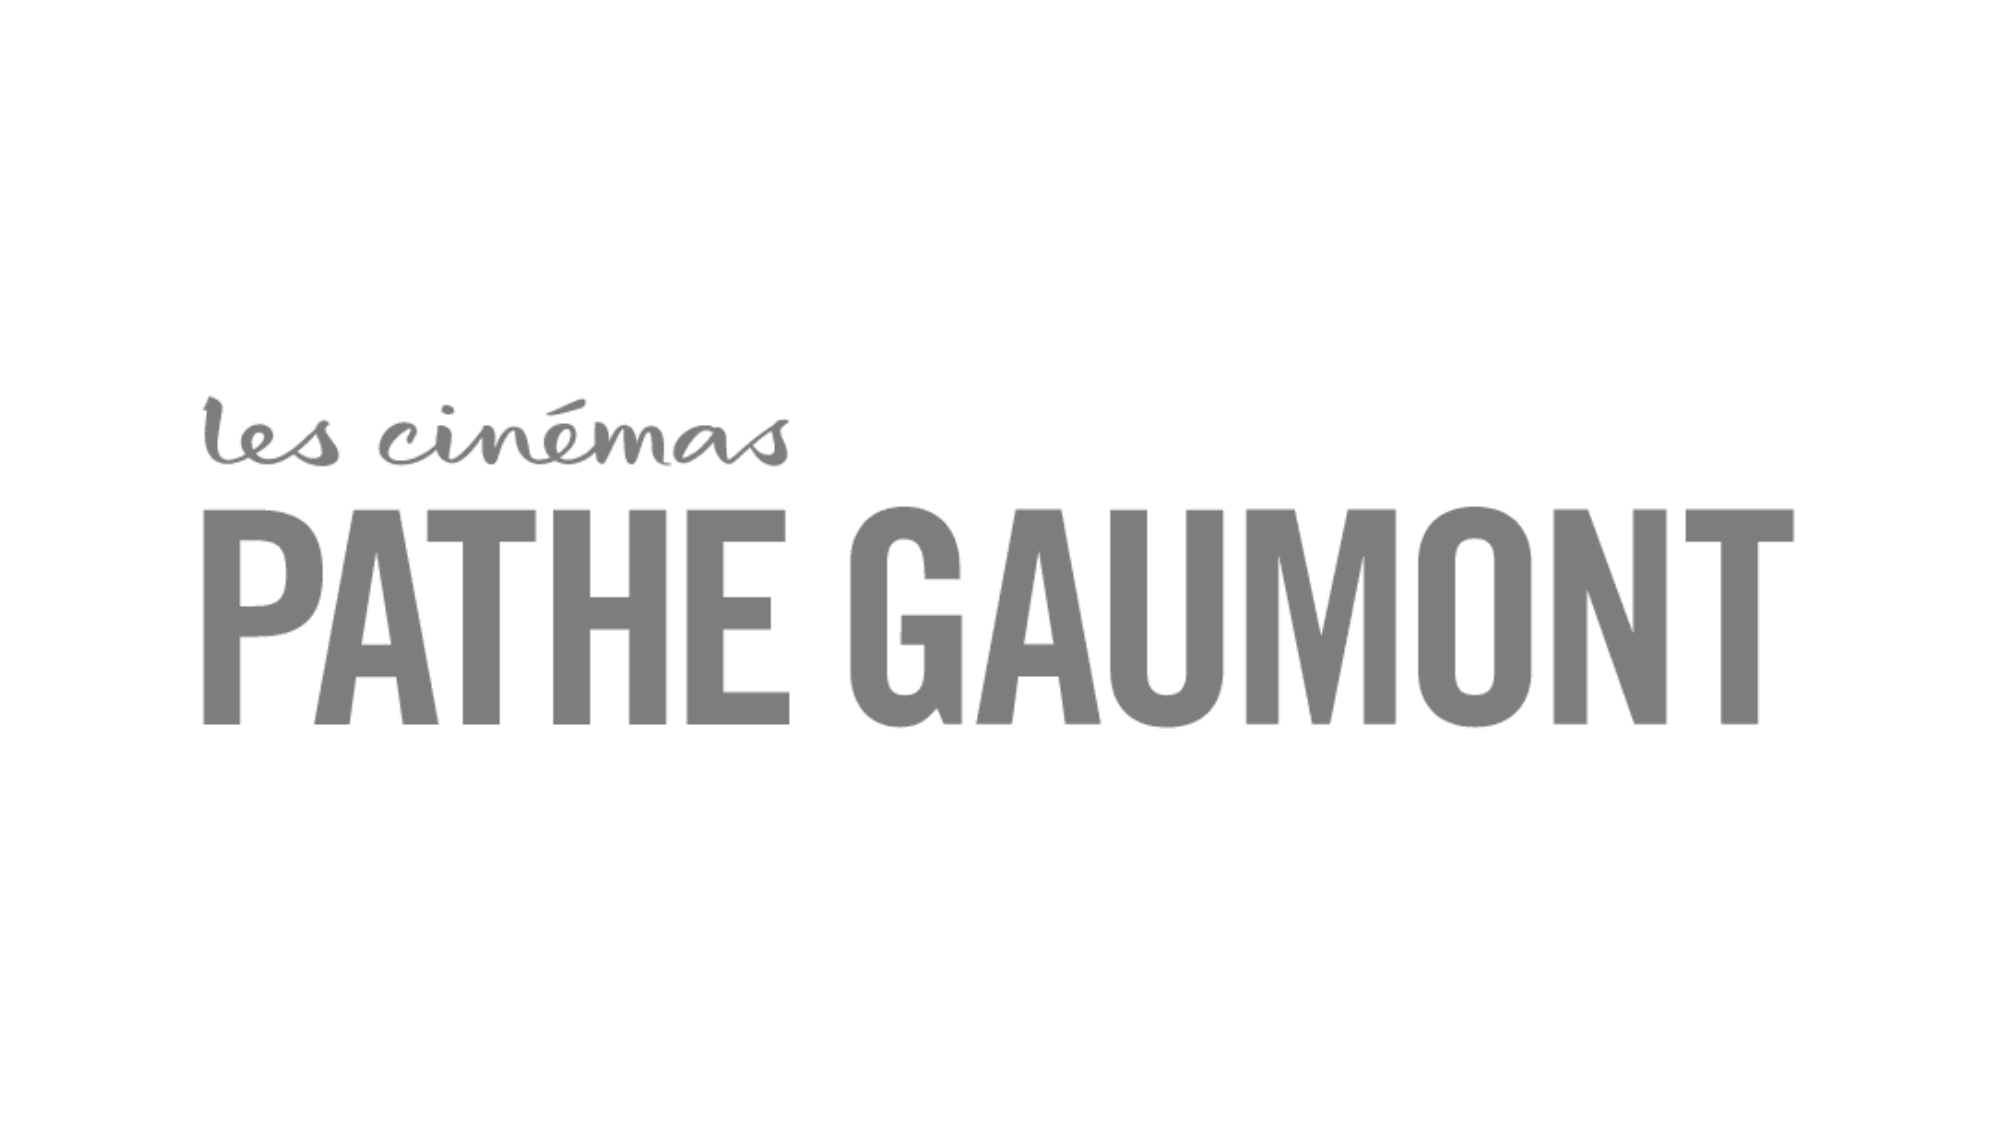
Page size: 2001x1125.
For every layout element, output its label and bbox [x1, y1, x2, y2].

picture [170, 101, 1830, 1024]
